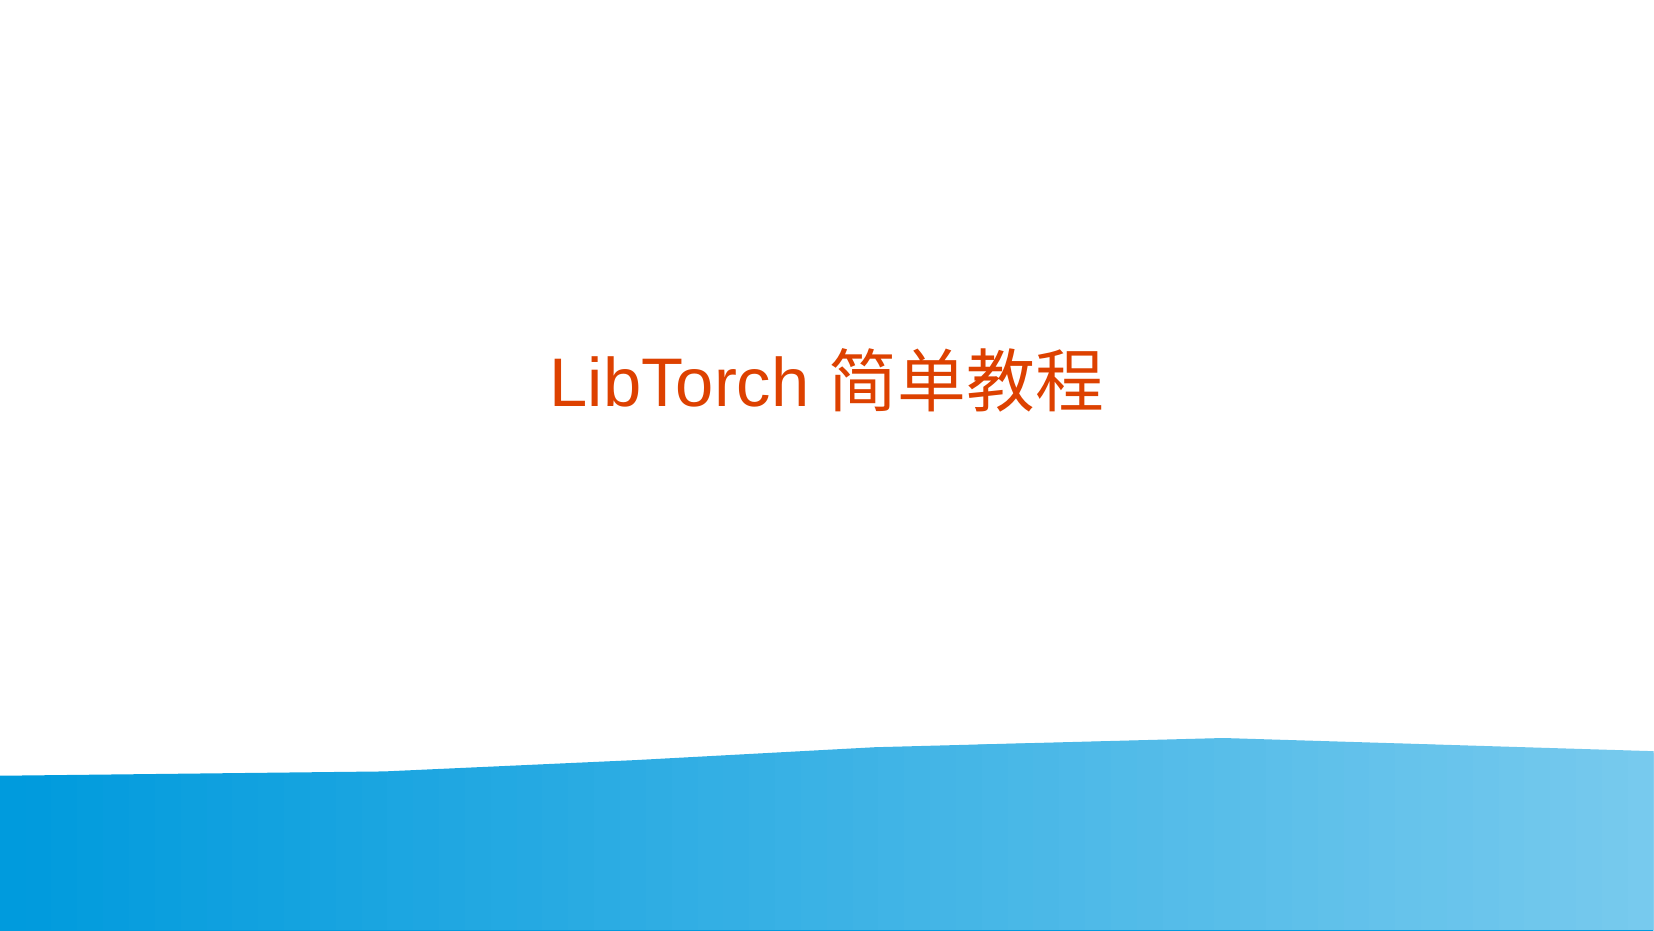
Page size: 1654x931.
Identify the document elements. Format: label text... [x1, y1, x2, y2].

title LibTorch 简单教程 [88, 287, 1565, 466]
